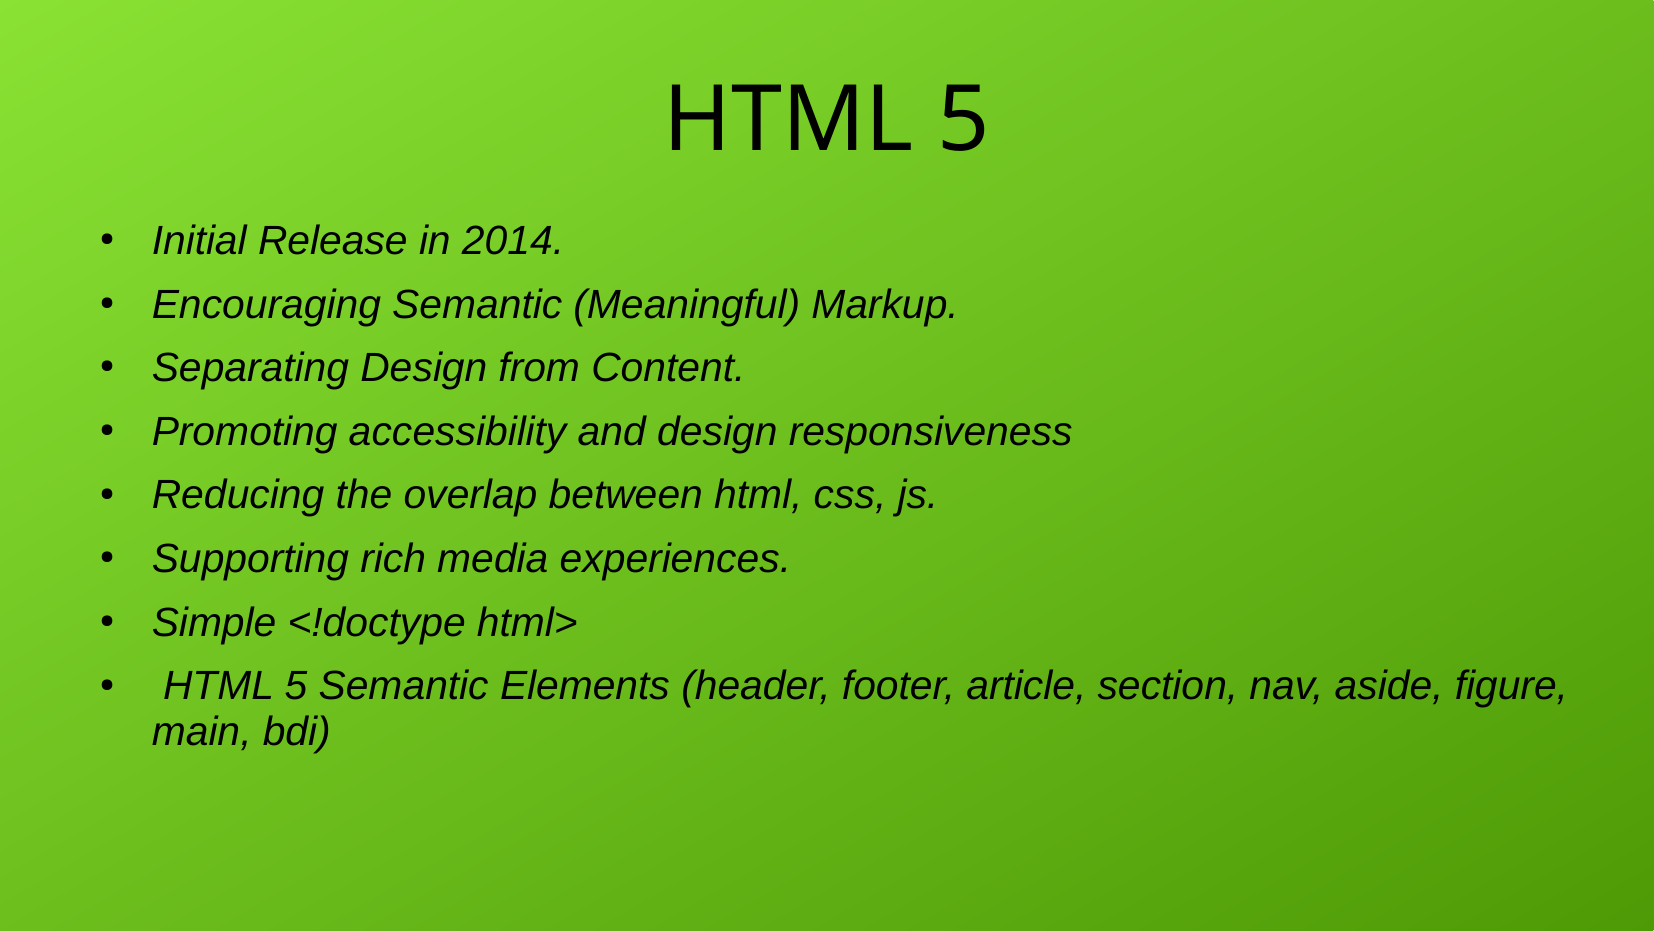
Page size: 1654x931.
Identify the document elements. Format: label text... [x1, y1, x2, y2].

title HTML 5 [82, 36, 1571, 193]
list Initial Release in 2014. Encouraging Semantic (Meaningful) Markup. Separating Design from Content. Promoting accessibility and design responsiveness Reducing the overlap between html, css, js. Supporting rich media experiences. Simple <!doctype html> HTML 5 Semantic Elements (header, footer, article, section, nav, aside, figure, main, bdi) [82, 217, 1571, 757]
